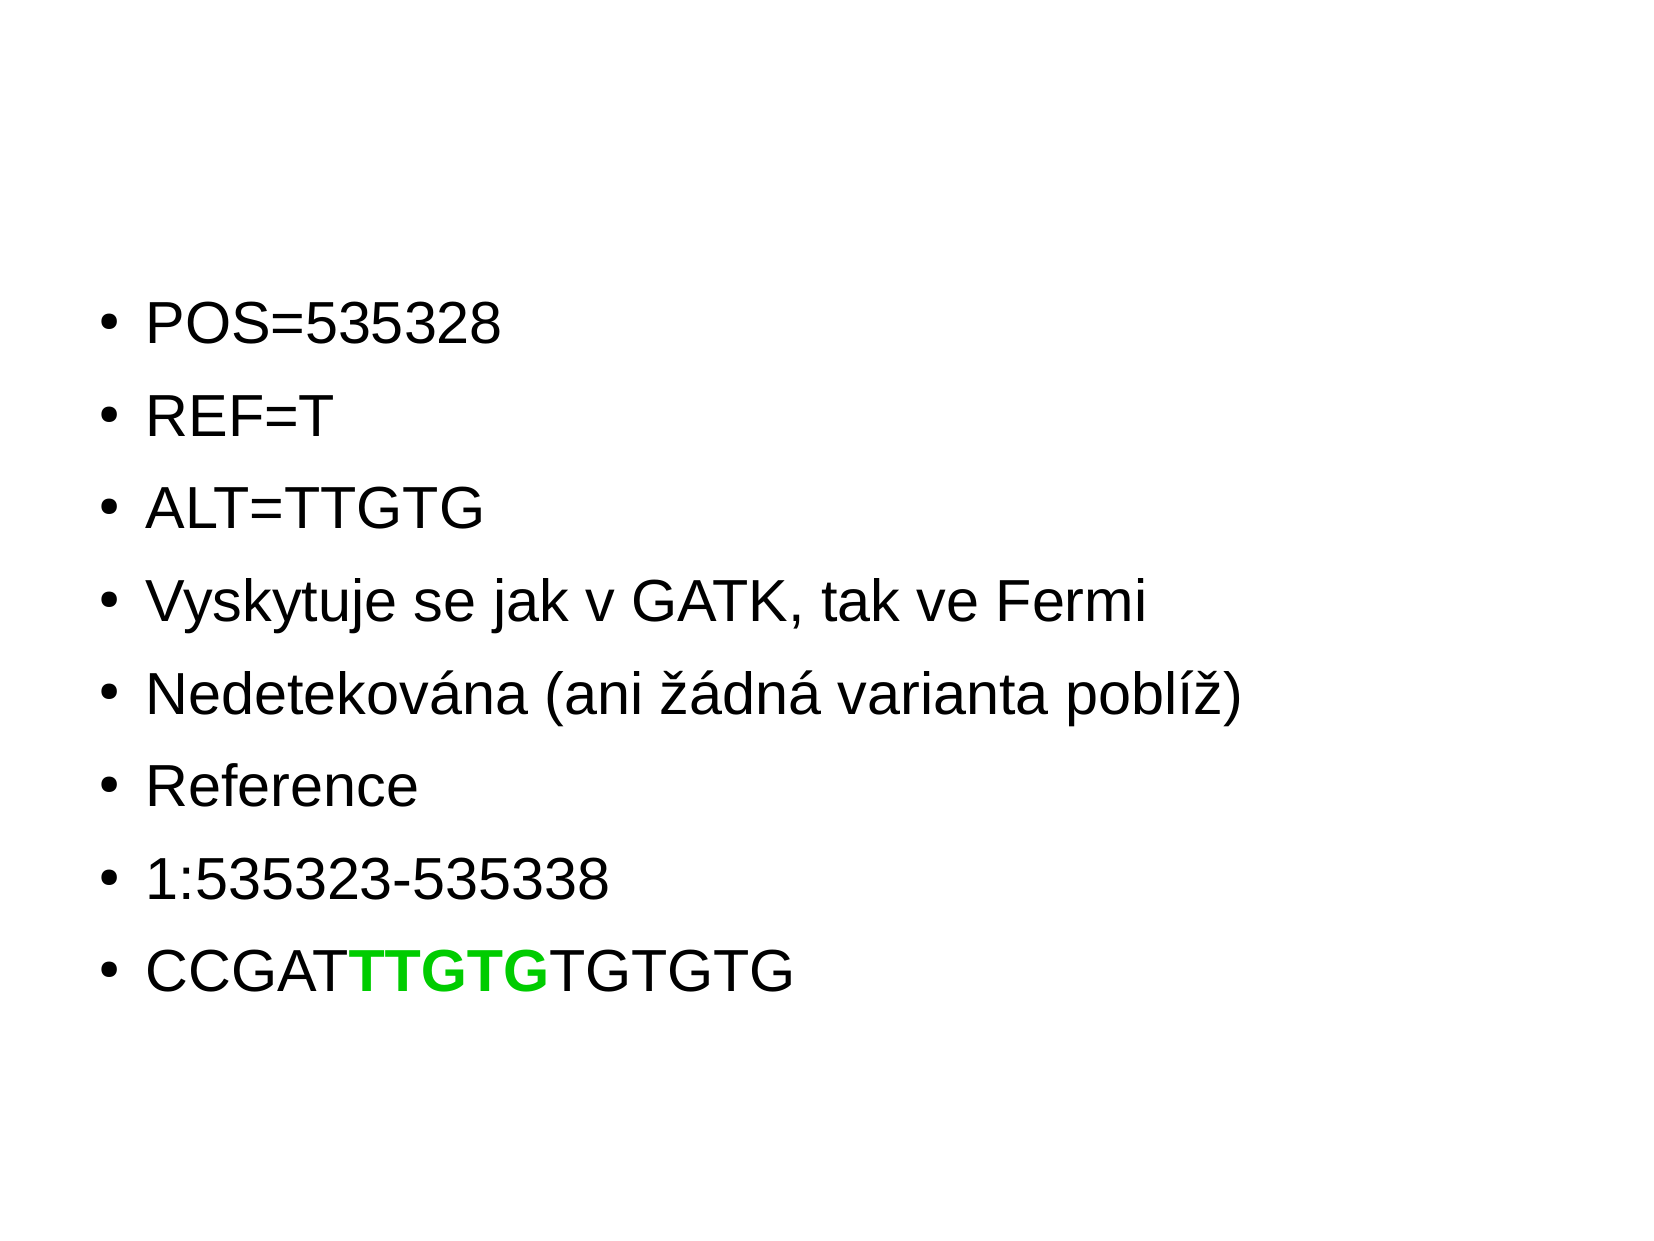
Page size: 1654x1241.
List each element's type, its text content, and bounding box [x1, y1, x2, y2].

list POS=535328 REF=T ALT=TTGTG Vyskytuje se jak v GATK, tak ve Fermi Nedetekována (ani žádná varianta poblíž) Reference 1:535323-535338 CCGATTTGTGTGTGTG [82, 290, 1571, 1010]
